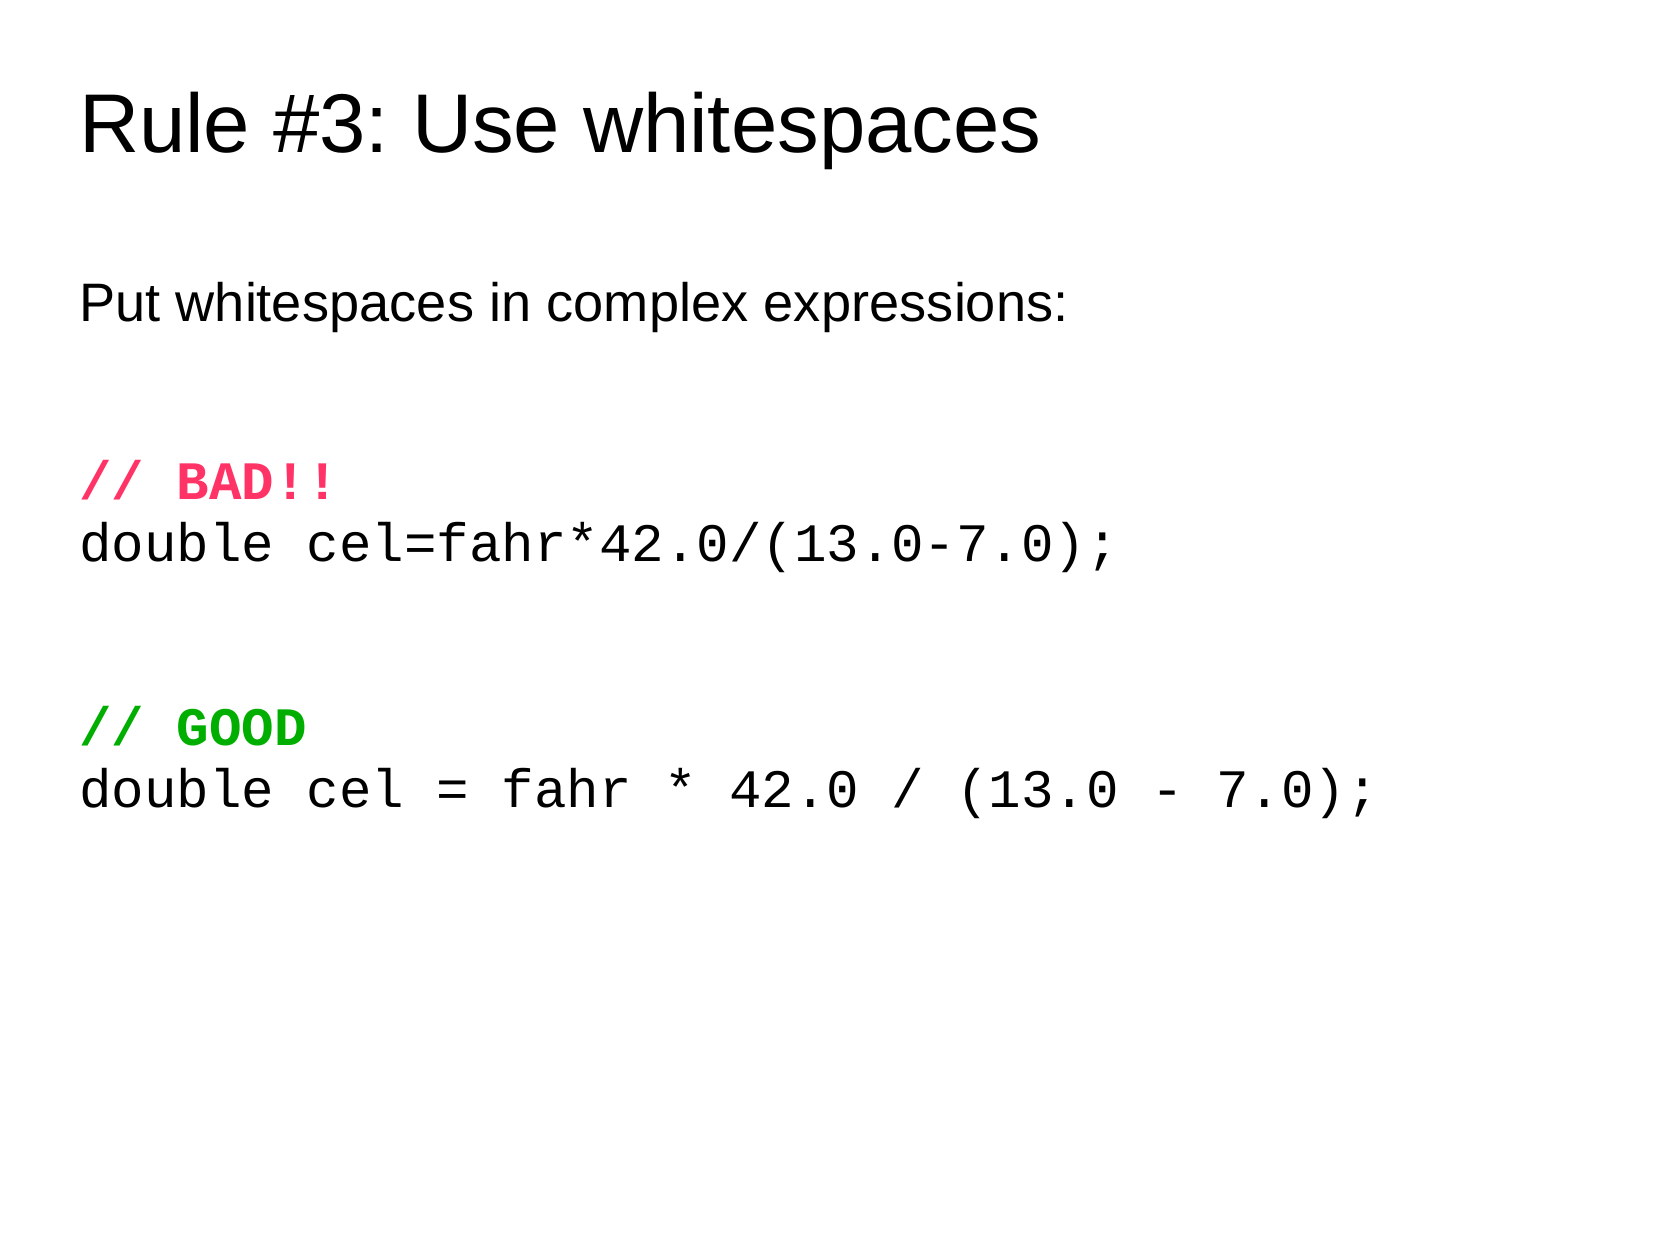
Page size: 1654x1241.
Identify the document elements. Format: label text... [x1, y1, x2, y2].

text_box Rule #3: Use whitespaces Put whitespaces in complex expressions: // BAD!! double cel=fahr*42.0/(13.0-7.0); // GOOD double cel = fahr * 42.0 / (13.0 - 7.0); [64, 70, 1654, 855]
